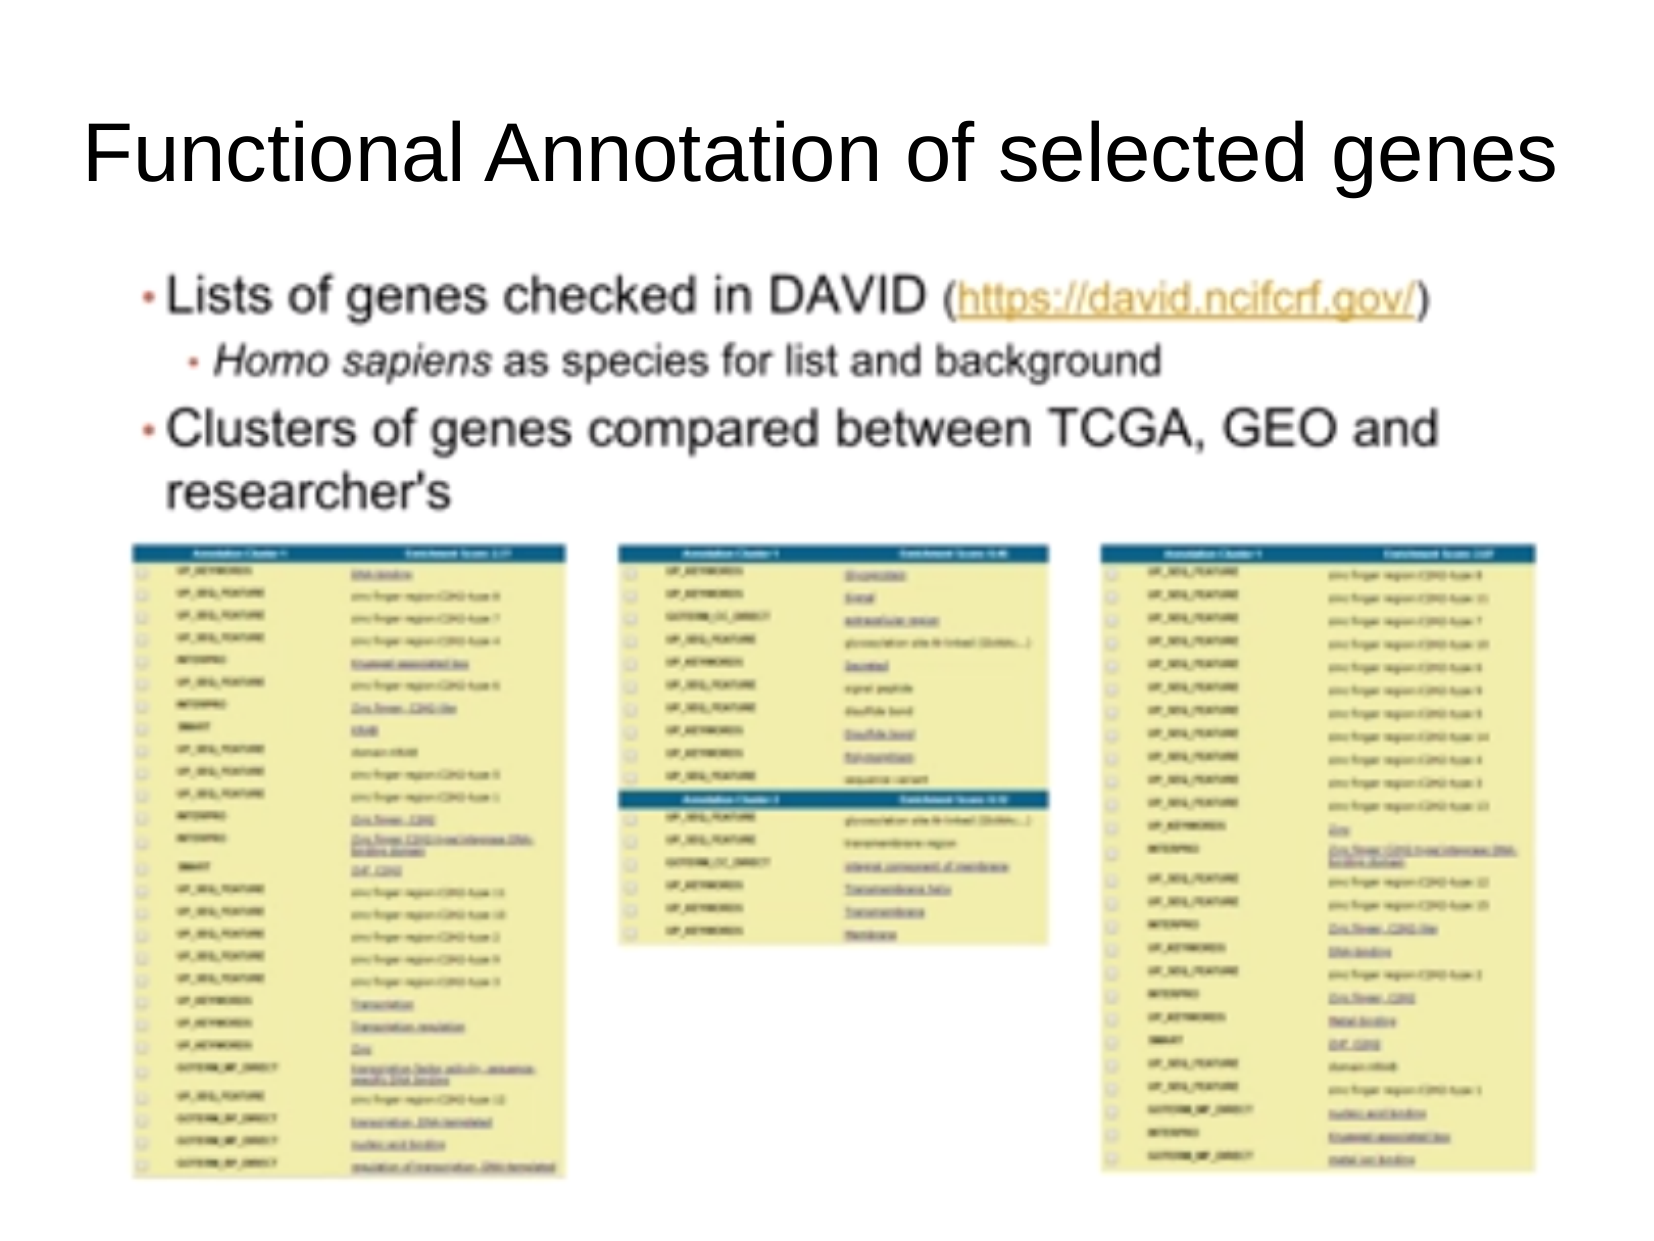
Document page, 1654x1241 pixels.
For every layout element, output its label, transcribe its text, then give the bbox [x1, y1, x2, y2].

title Functional Annotation of selected genes [23, 49, 1619, 257]
picture [56, 242, 1583, 1190]
